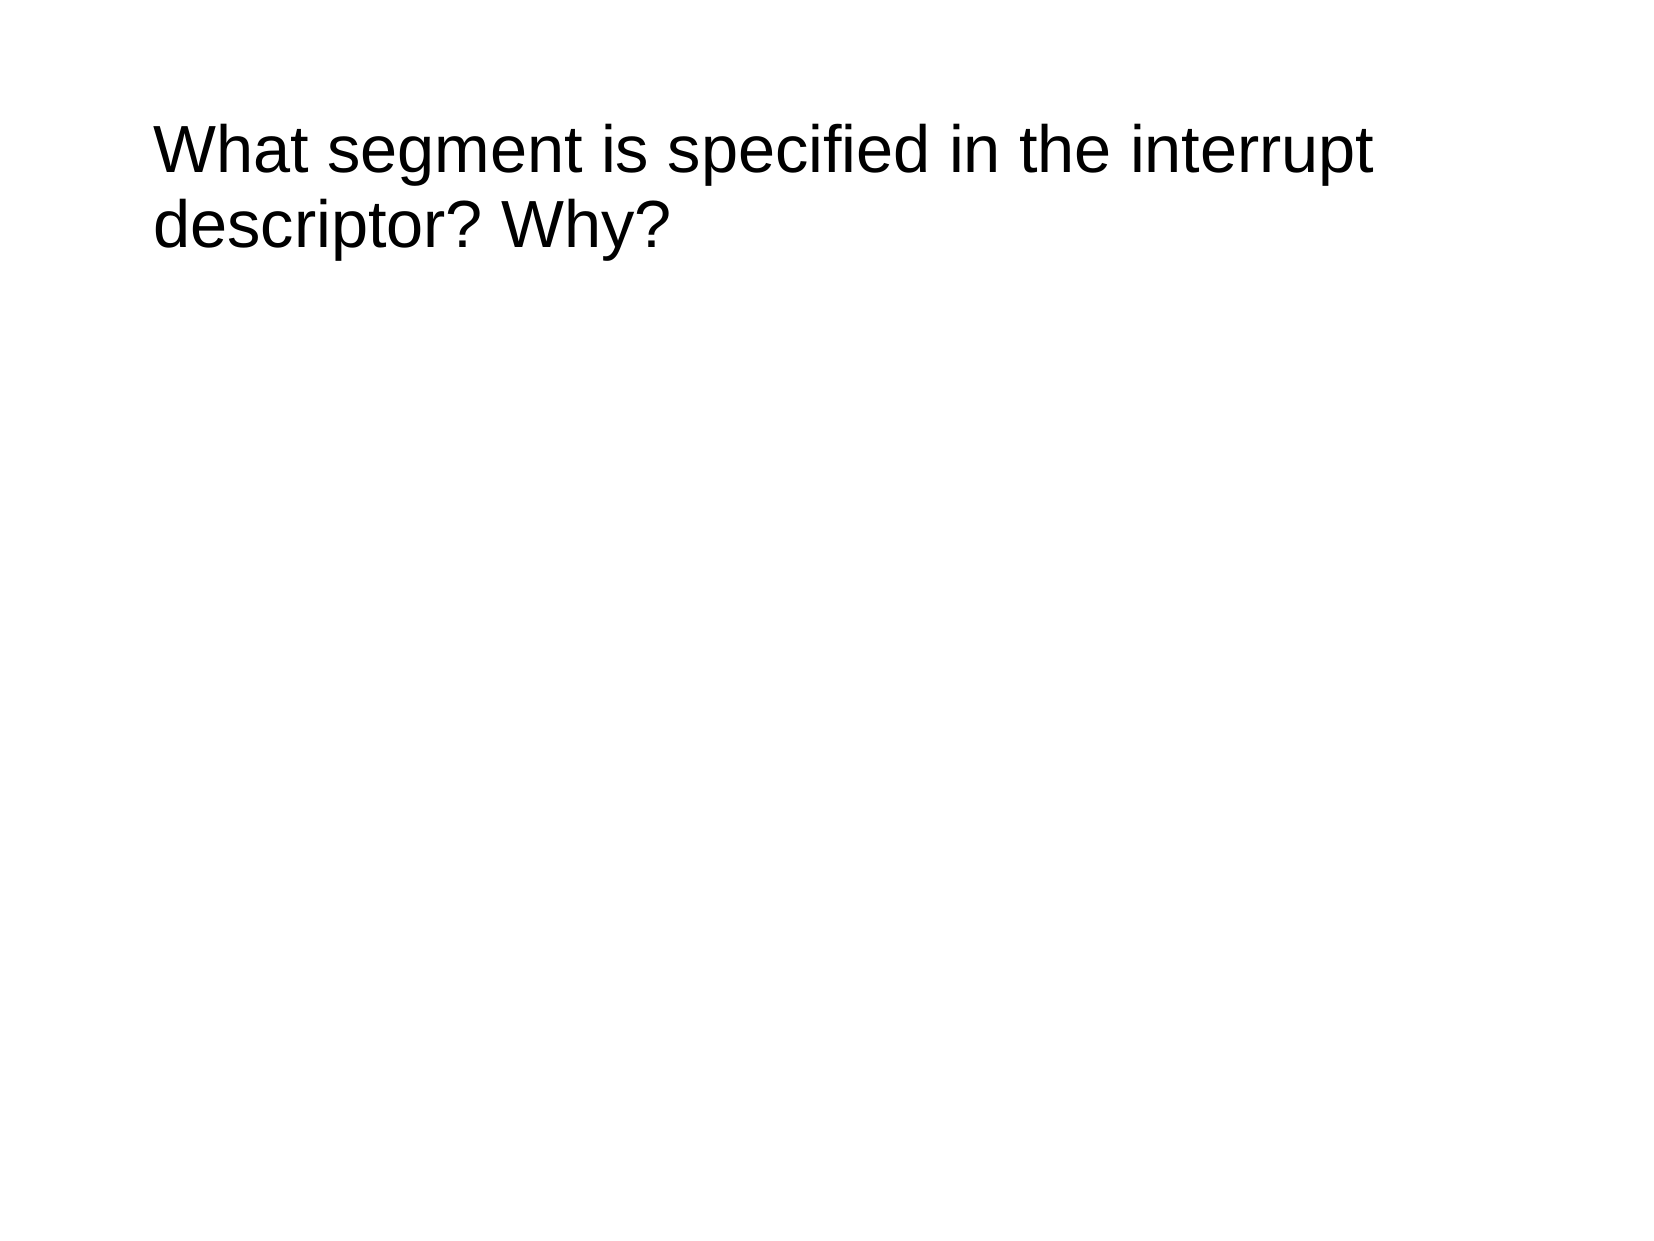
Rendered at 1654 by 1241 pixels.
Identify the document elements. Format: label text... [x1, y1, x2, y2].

list What segment is specified in the interrupt descriptor? Why? [82, 112, 1571, 1010]
